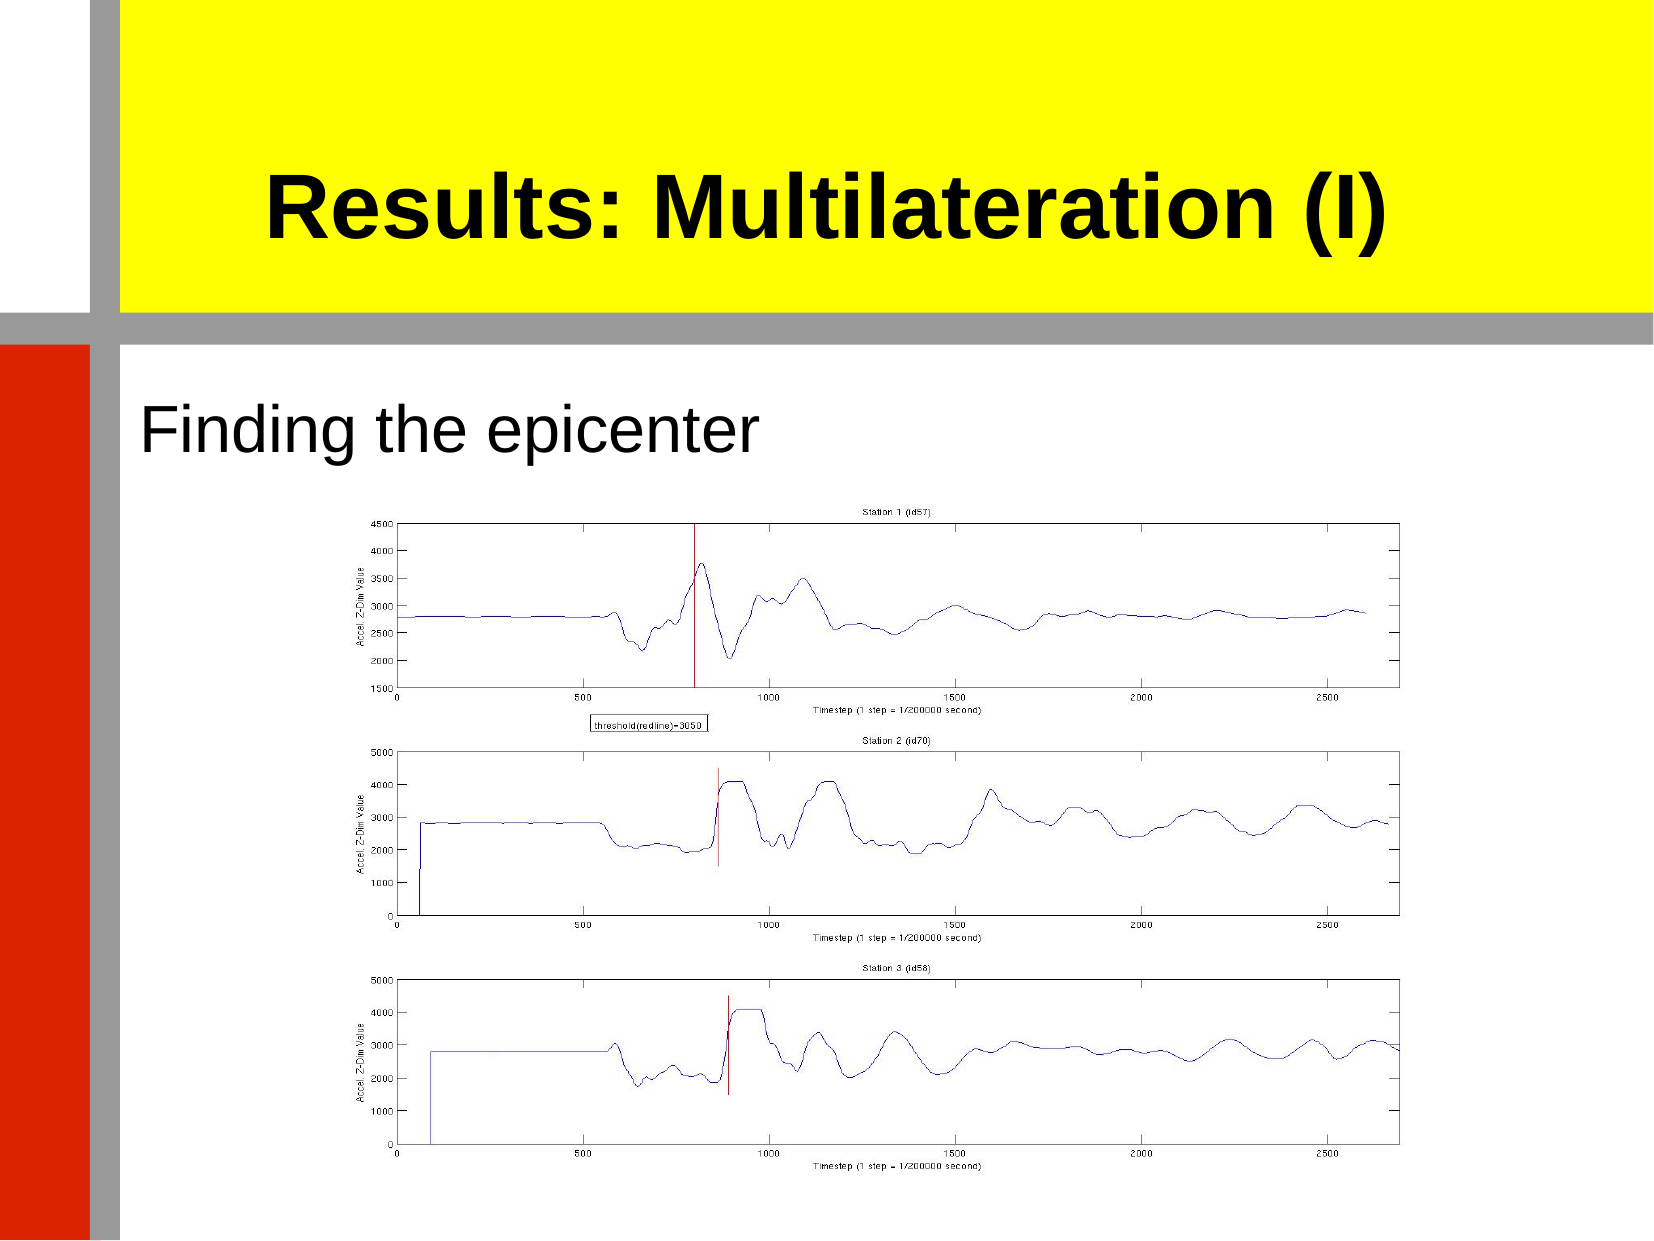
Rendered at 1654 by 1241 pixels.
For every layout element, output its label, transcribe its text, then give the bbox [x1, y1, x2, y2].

list Finding the epicenter [121, 391, 1534, 1127]
title Results: Multilateration (I) [121, 102, 1534, 311]
picture [228, 466, 1522, 1227]
